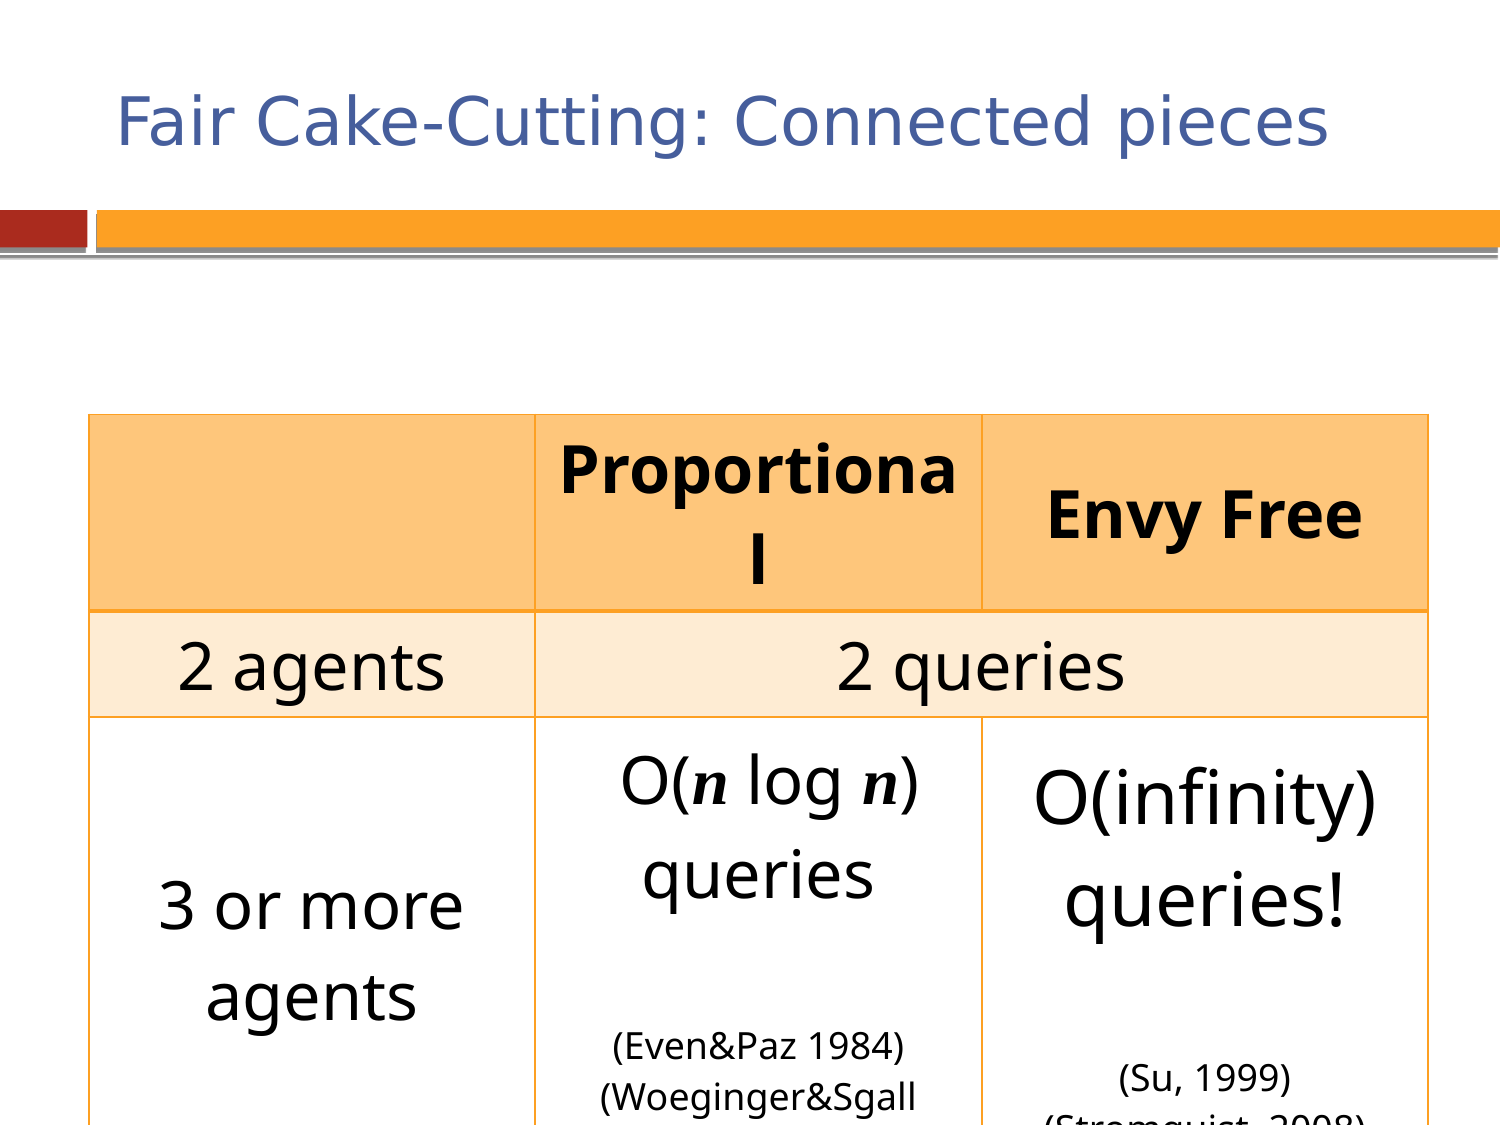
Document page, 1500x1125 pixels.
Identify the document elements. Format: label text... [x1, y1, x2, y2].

table_cell 3 or more agents [90, 718, 534, 1125]
table_cell 2 queries [536, 613, 1427, 716]
table_cell O(infinity) queries! (Su, 1999) (Stromquist, 2008) [983, 718, 1427, 1125]
table_header Proportional [536, 415, 981, 609]
table_header Envy Free [983, 415, 1427, 609]
table_cell 2 agents [90, 613, 534, 716]
table_cell O(n log n) queries (Even&Paz 1984) (Woeginger&Sgall 2007) [536, 718, 981, 1125]
title Fair Cake-Cutting: Connected pieces [100, 37, 1438, 200]
table_header [90, 415, 534, 609]
